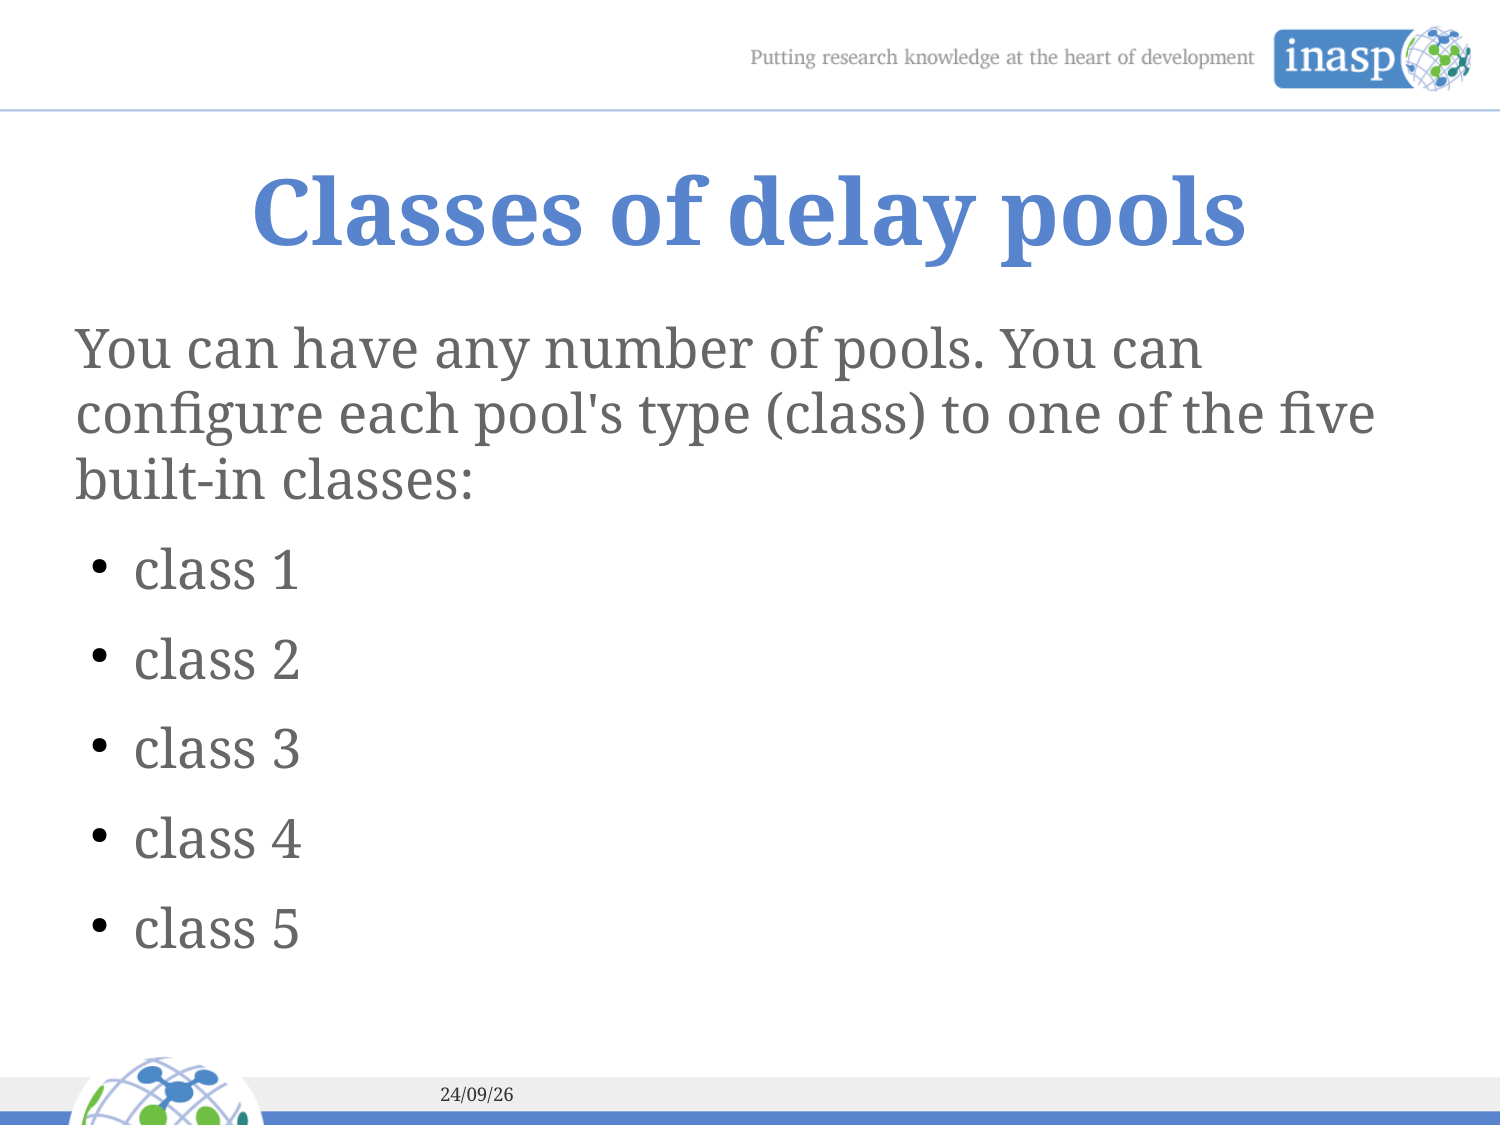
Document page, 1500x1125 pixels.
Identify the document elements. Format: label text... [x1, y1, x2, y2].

title Classes of delay pools [75, 129, 1426, 313]
picture [0, 0, 1500, 1125]
list You can have any number of pools. You can configure each pool's type (class) to one of the five built-in classes: class 1 a single unified bucket which is used for all requests from hosts subject to the pool.a single unified bucket which is used for all requests from hosts subject to the pool. class 2 one unified bucket and 255 buckets, one for each host on an 8-bit network (IPv4 class C).one unified bucket and 255 buckets, one for each host on an 8-bit network (IPv4 class C). class 3 contains 255 buckets for the subnets in a 16-bit network, and individual buckets for every host on these networks (IPv4 class B).contains 255 buckets for the subnets in a 16-bit network, and individual buckets for every host on these networks (IPv4 class B). class 4 as class 3 but in addition have per authenticated user buckets, one per user.as class 3 but in addition have per authenticated user buckets, one per user. class 5 custom class based on tag values returned by external_acl_type helpers in http_access. One bucket per used tag value.custom class based on tag values returned by external_acl_type helpers in http_access. One bucket per used tag value. [75, 313, 1426, 967]
